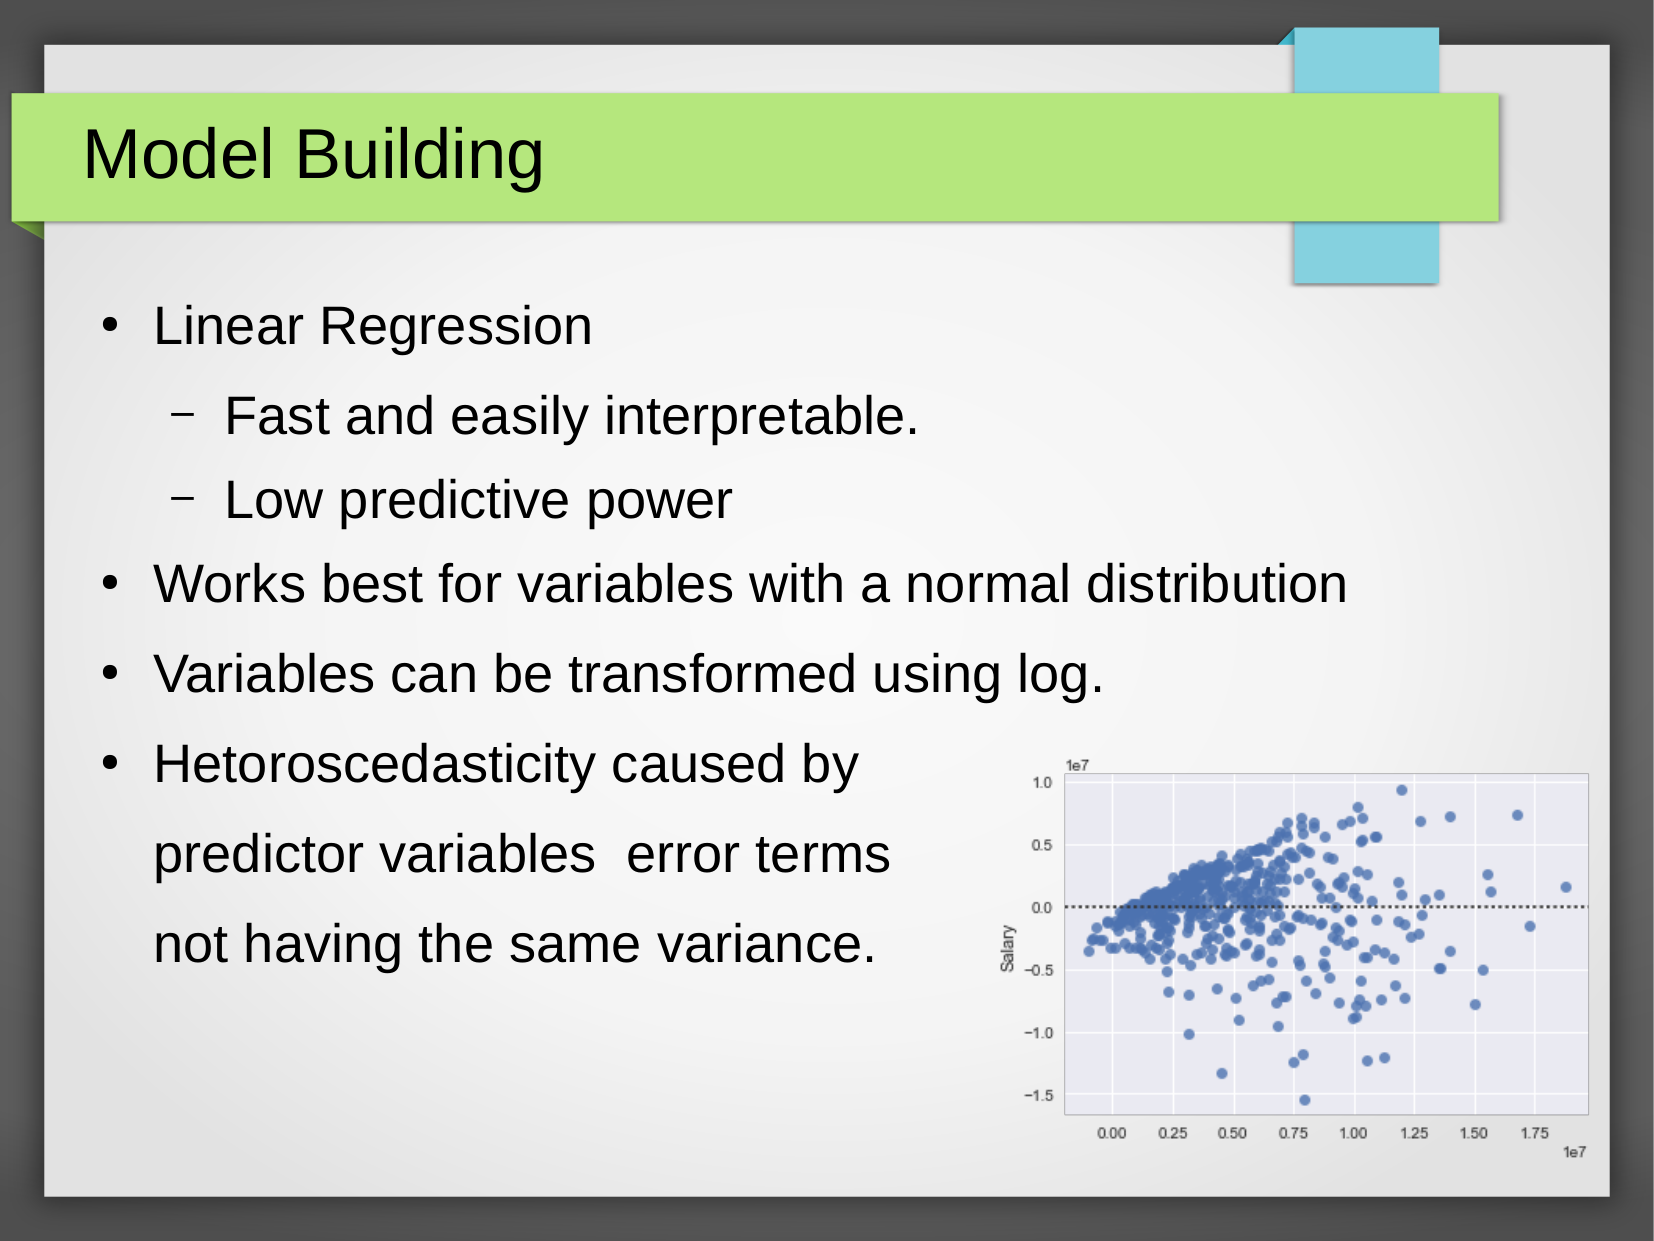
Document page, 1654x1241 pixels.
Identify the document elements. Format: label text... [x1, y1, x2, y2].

list Linear Regression Fast and easily interpretable. Low predictive power Works best for variables with a normal distribution Variables can be transformed using log. Hetoroscedasticity caused by predictor variables error terms not having the same variance. [82, 295, 1571, 1015]
title Model Building [82, 94, 1264, 213]
picture [0, 0, 1654, 1241]
